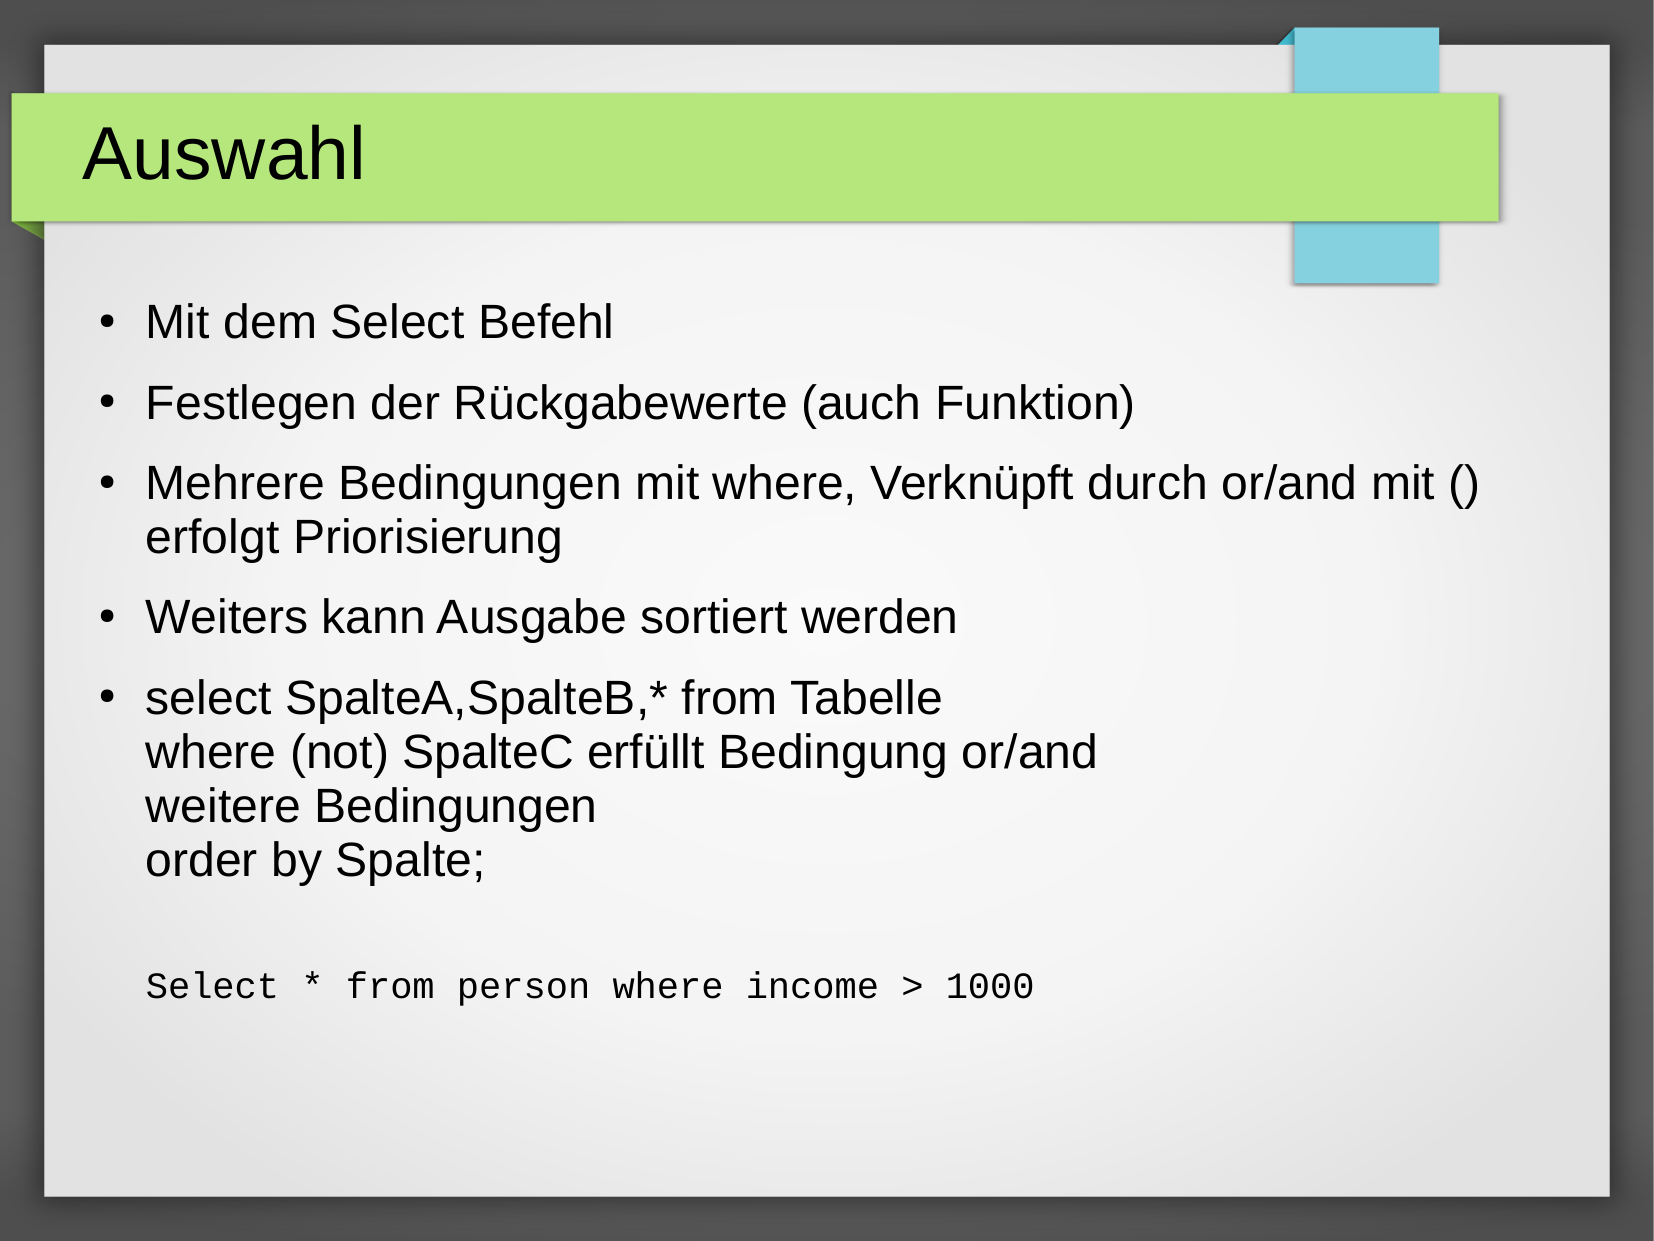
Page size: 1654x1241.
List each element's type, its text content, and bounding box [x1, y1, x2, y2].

title Auswahl [82, 94, 1264, 213]
picture [0, 0, 1654, 1241]
list Mit dem Select Befehl Festlegen der Rückgabewerte (auch Funktion) Mehrere Bedingungen mit where, Verknüpft durch or/and mit () erfolgt Priorisierung Weiters kann Ausgabe sortiert werden select SpalteA,SpalteB,* from Tabelle where (not) SpalteC erfüllt Bedingung or/and weitere Bedingungen order by Spalte; Select * from person where income > 1000 [82, 295, 1571, 1015]
